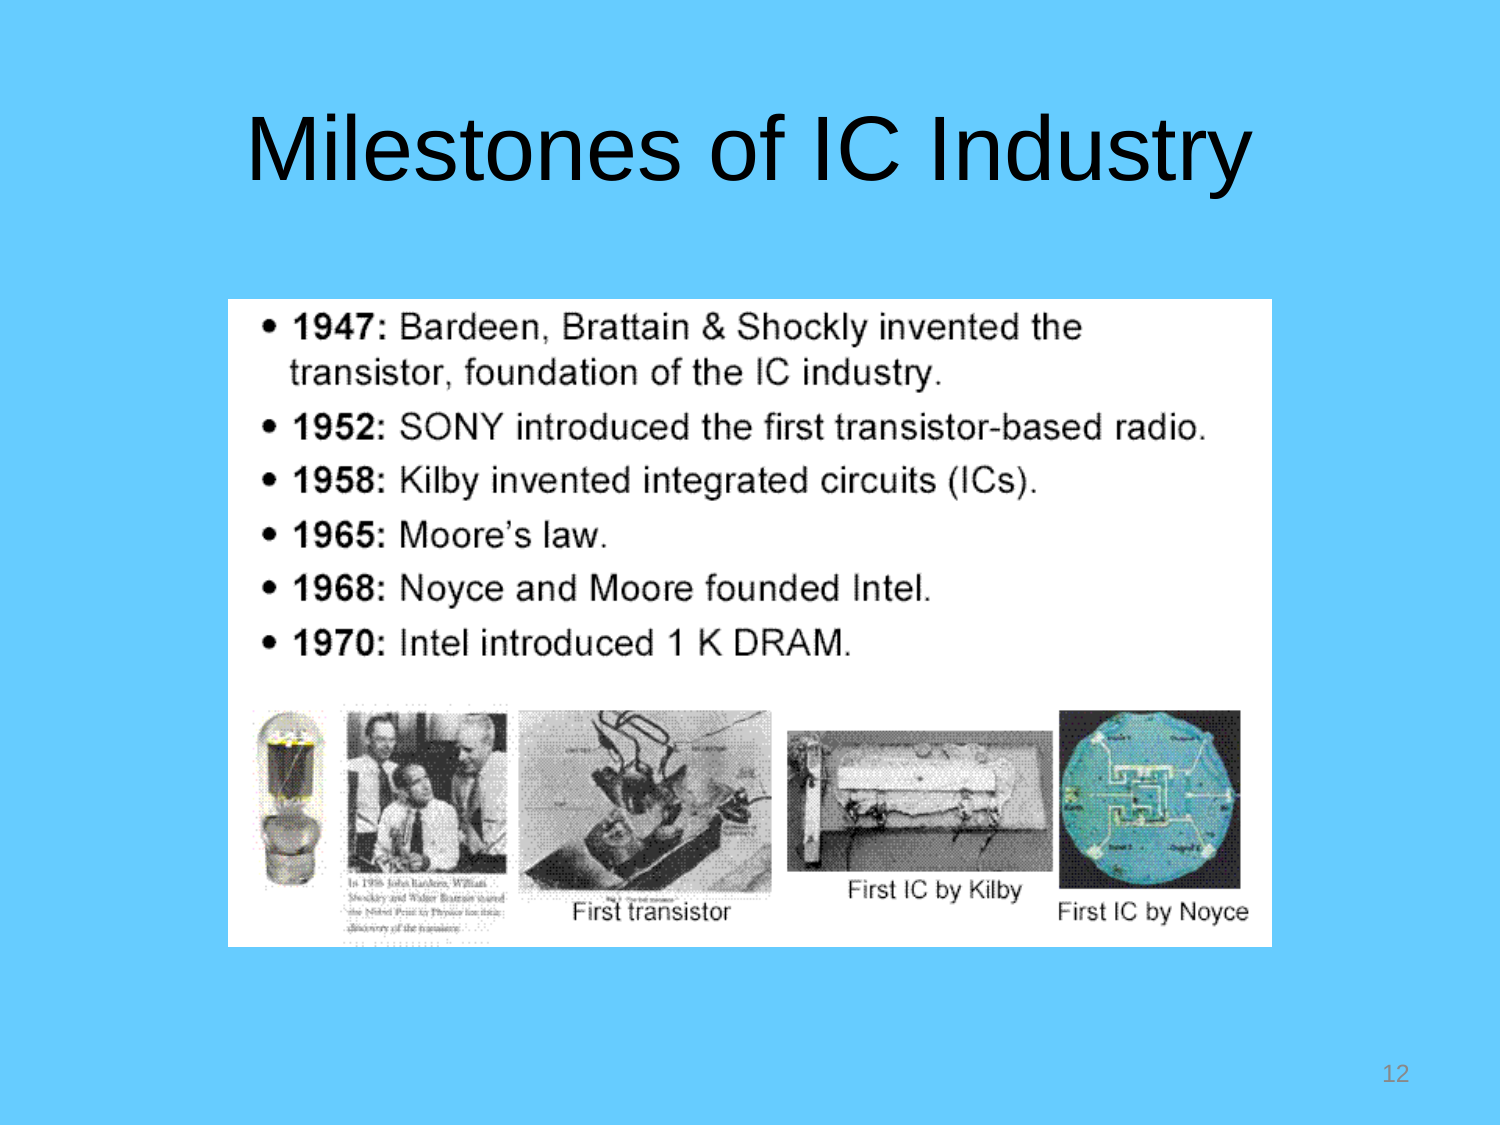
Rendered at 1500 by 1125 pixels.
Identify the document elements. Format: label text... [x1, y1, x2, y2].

text_box <number> [1074, 1042, 1426, 1103]
picture [228, 299, 1272, 947]
text_box Milestones of IC Industry [112, 49, 1388, 238]
